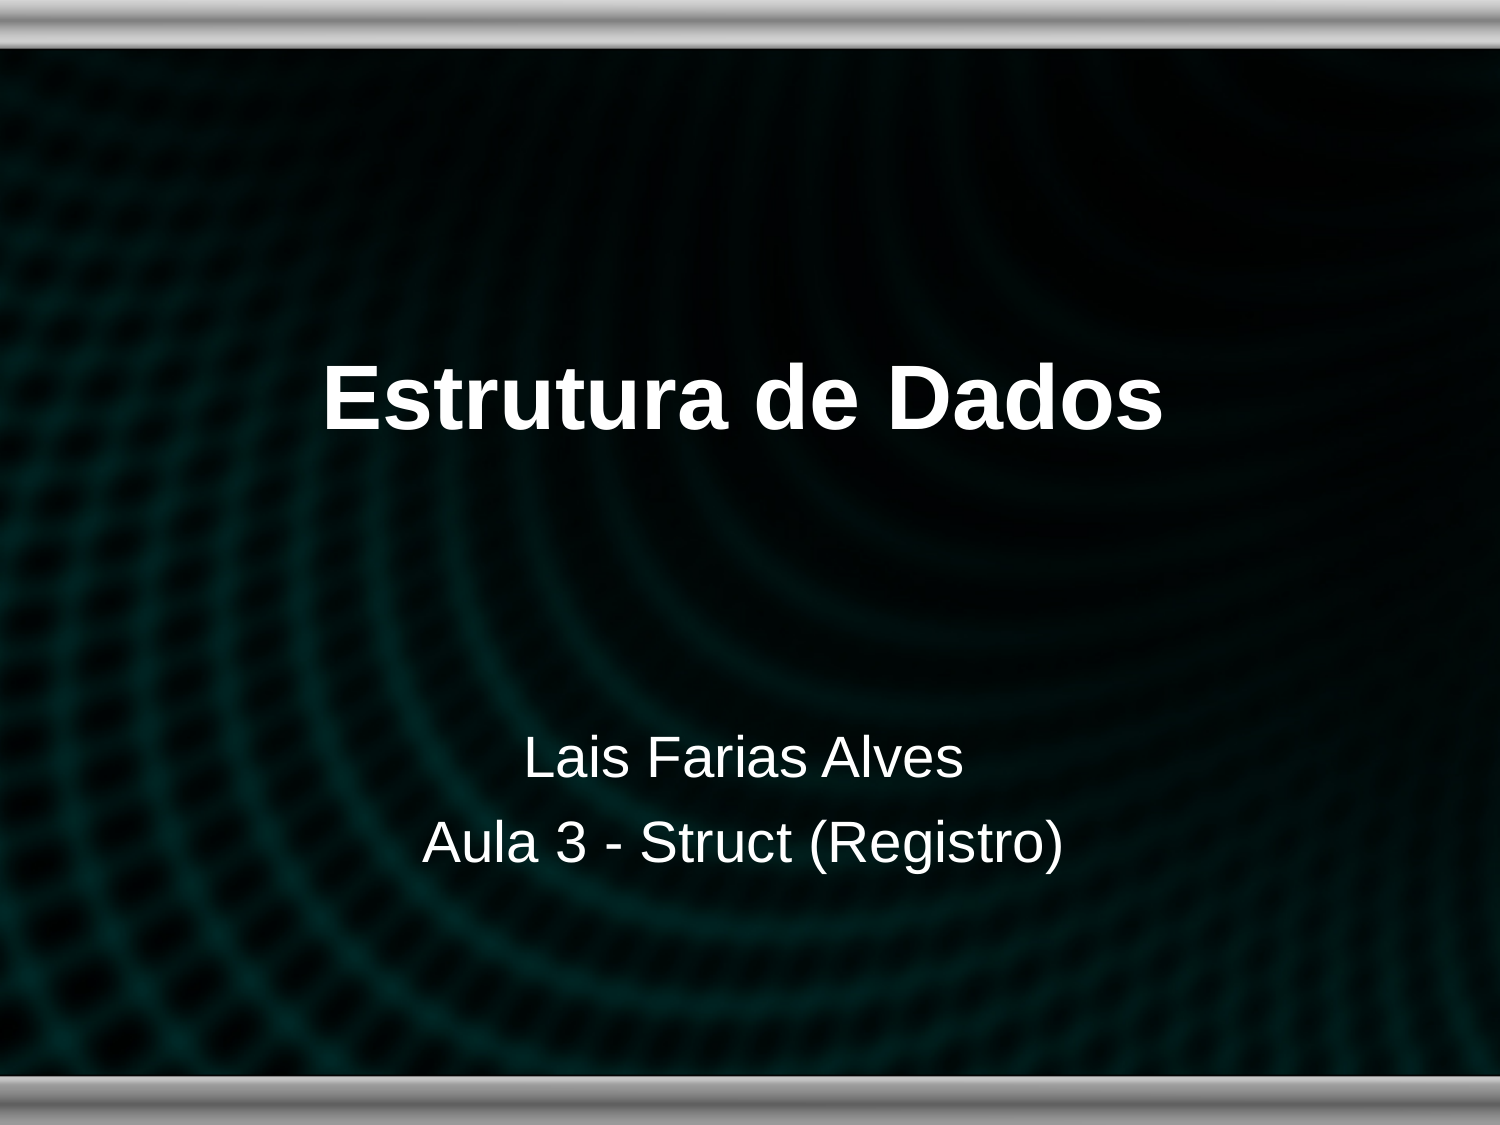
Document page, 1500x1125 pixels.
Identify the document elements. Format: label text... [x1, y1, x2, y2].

picture [0, 0, 1500, 1125]
title Estrutura de Dados [243, 302, 1245, 485]
subtitle Lais Farias Alves Aula 3 - Struct (Registro) [138, 711, 1350, 804]
